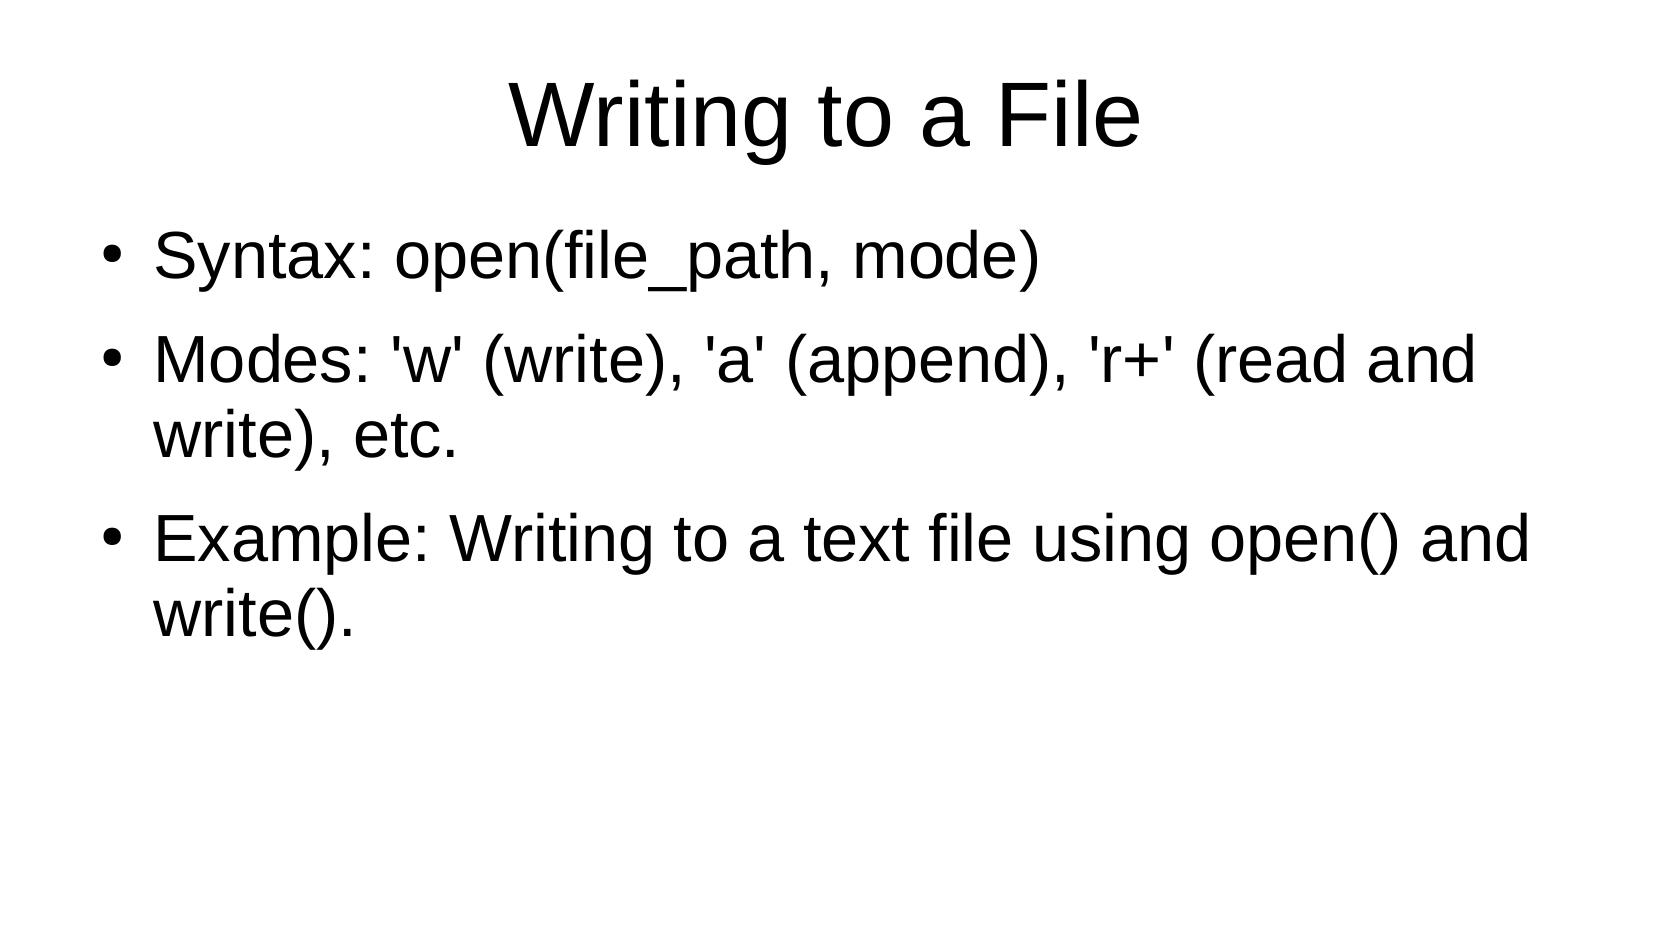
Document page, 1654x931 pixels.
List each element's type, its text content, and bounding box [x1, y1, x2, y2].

list Syntax: open(file_path, mode) Modes: 'w' (write), 'a' (append), 'r+' (read and write), etc. Example: Writing to a text file using open() and write(). [82, 217, 1571, 758]
title Writing to a File [82, 37, 1571, 193]
